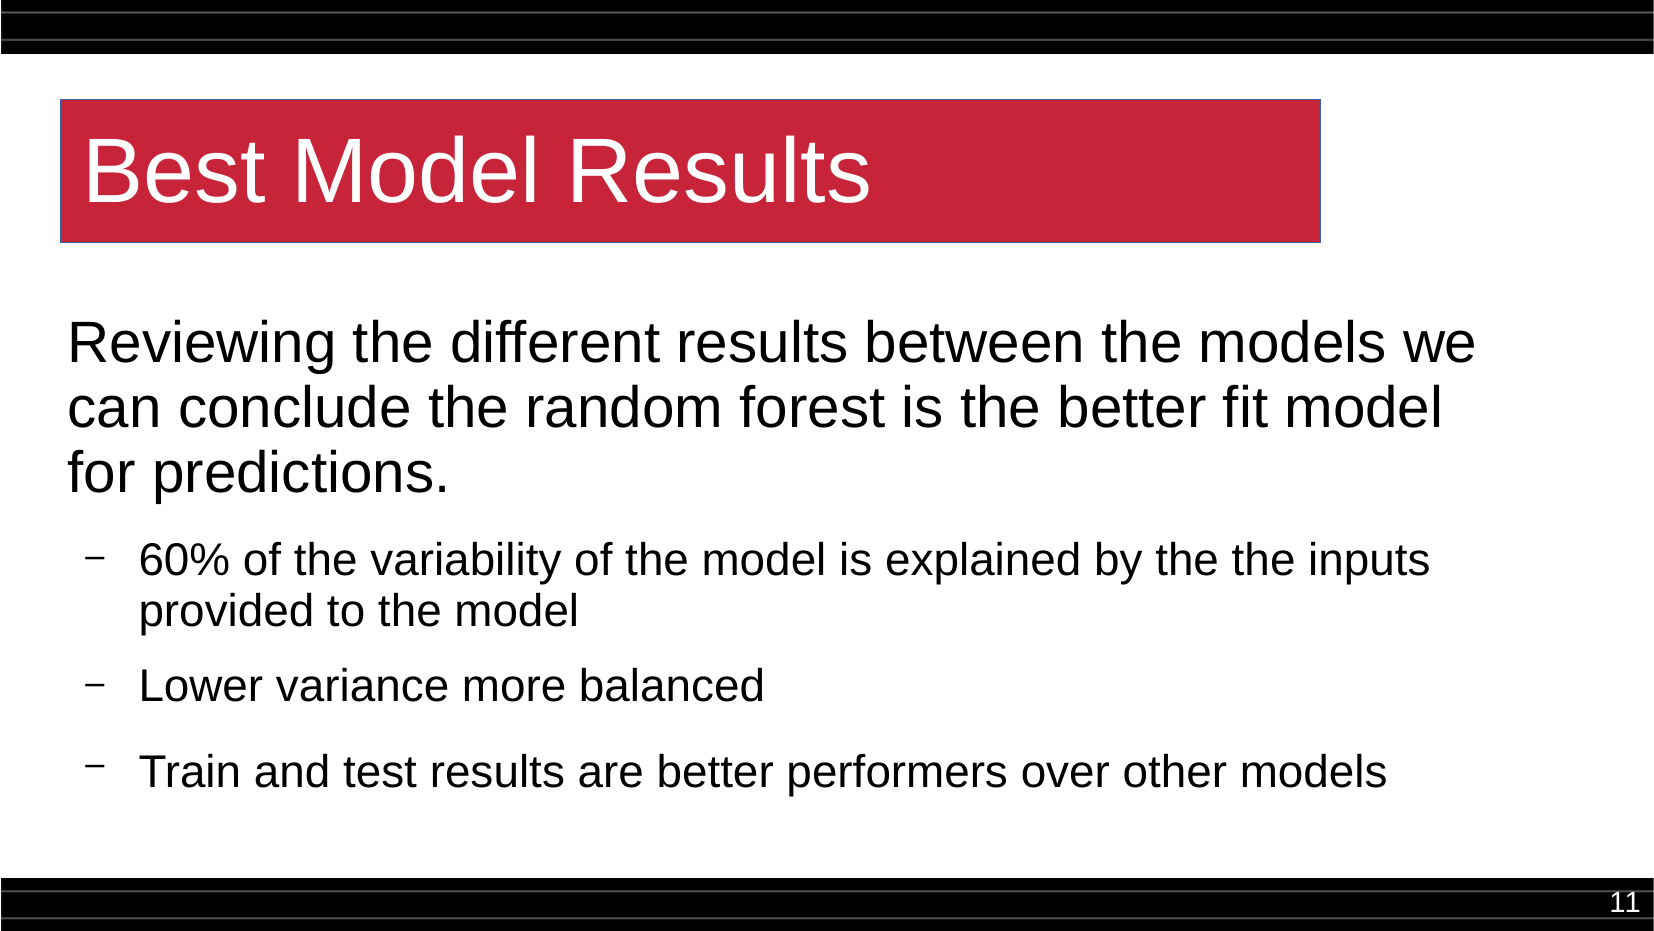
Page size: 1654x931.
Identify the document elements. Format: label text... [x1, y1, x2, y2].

text_box [60, 99, 82, 243]
picture [1, 0, 1654, 54]
picture [1, 878, 1654, 931]
list Reviewing the different results between the models we can conclude the random forest is the better fit model for predictions. 60% of the variability of the model is explained by the the inputs provided to the model Lower variance more balanced Train and test results are better performers over other models [0, 309, 1486, 856]
title Best Model Results [82, 92, 1571, 249]
